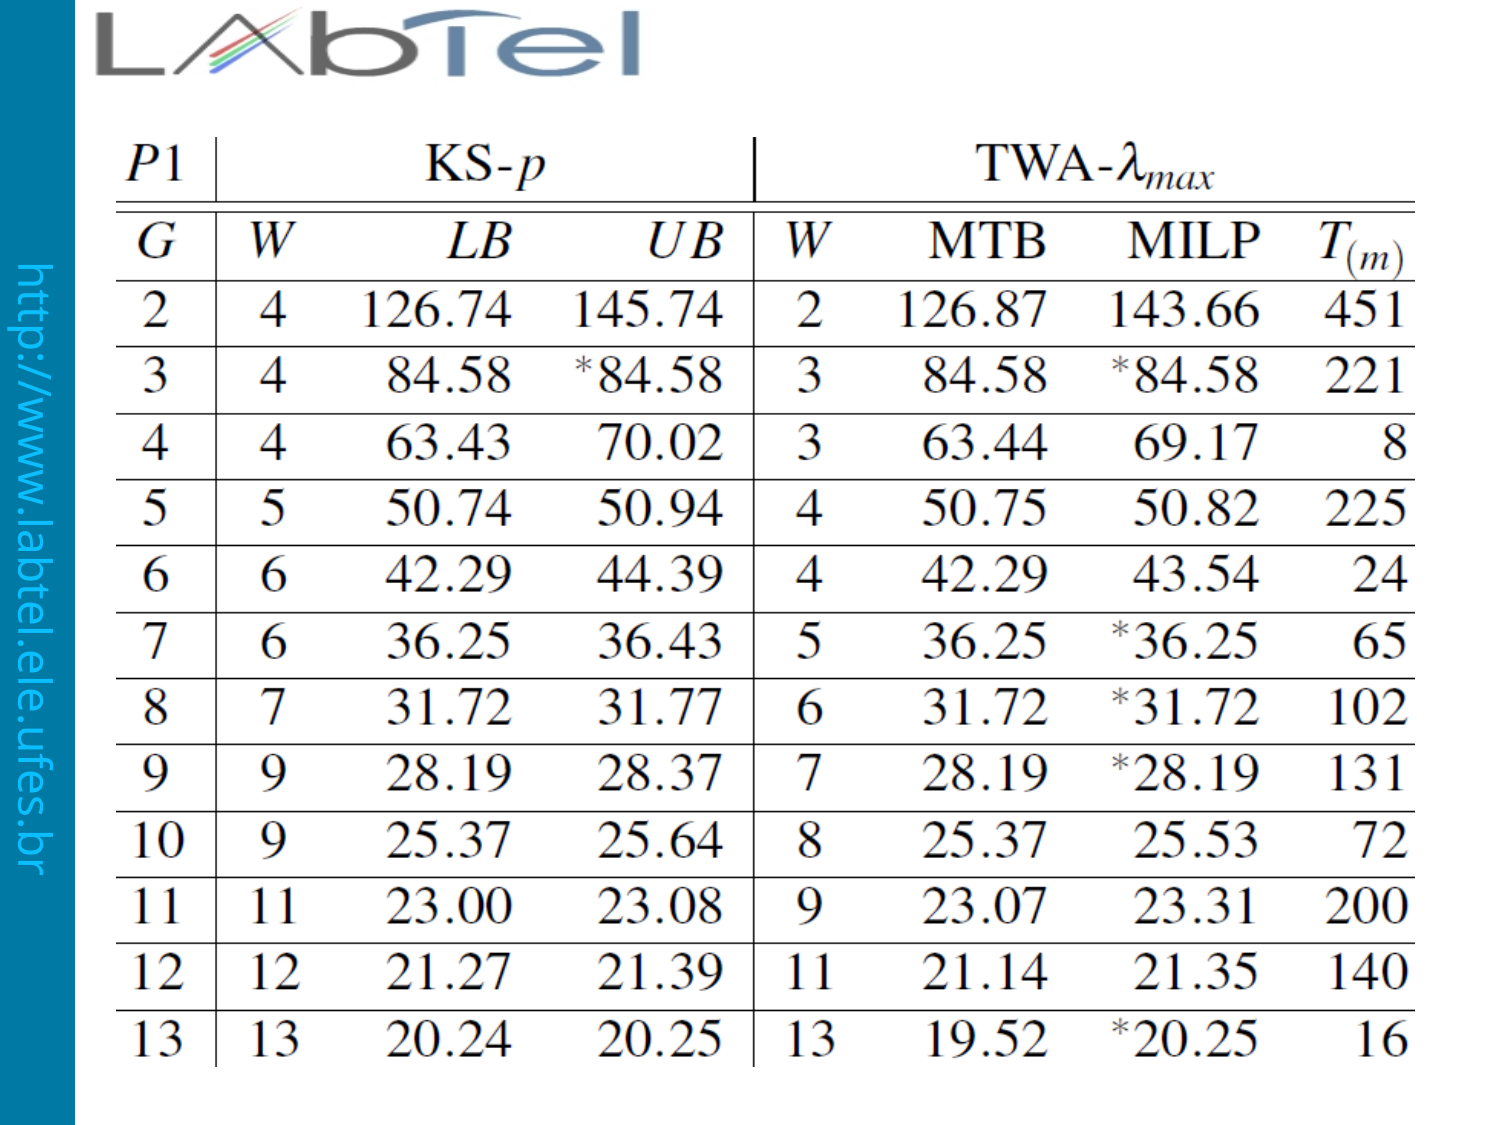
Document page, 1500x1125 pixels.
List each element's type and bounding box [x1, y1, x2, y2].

picture [76, 0, 675, 88]
picture [116, 137, 1415, 1067]
